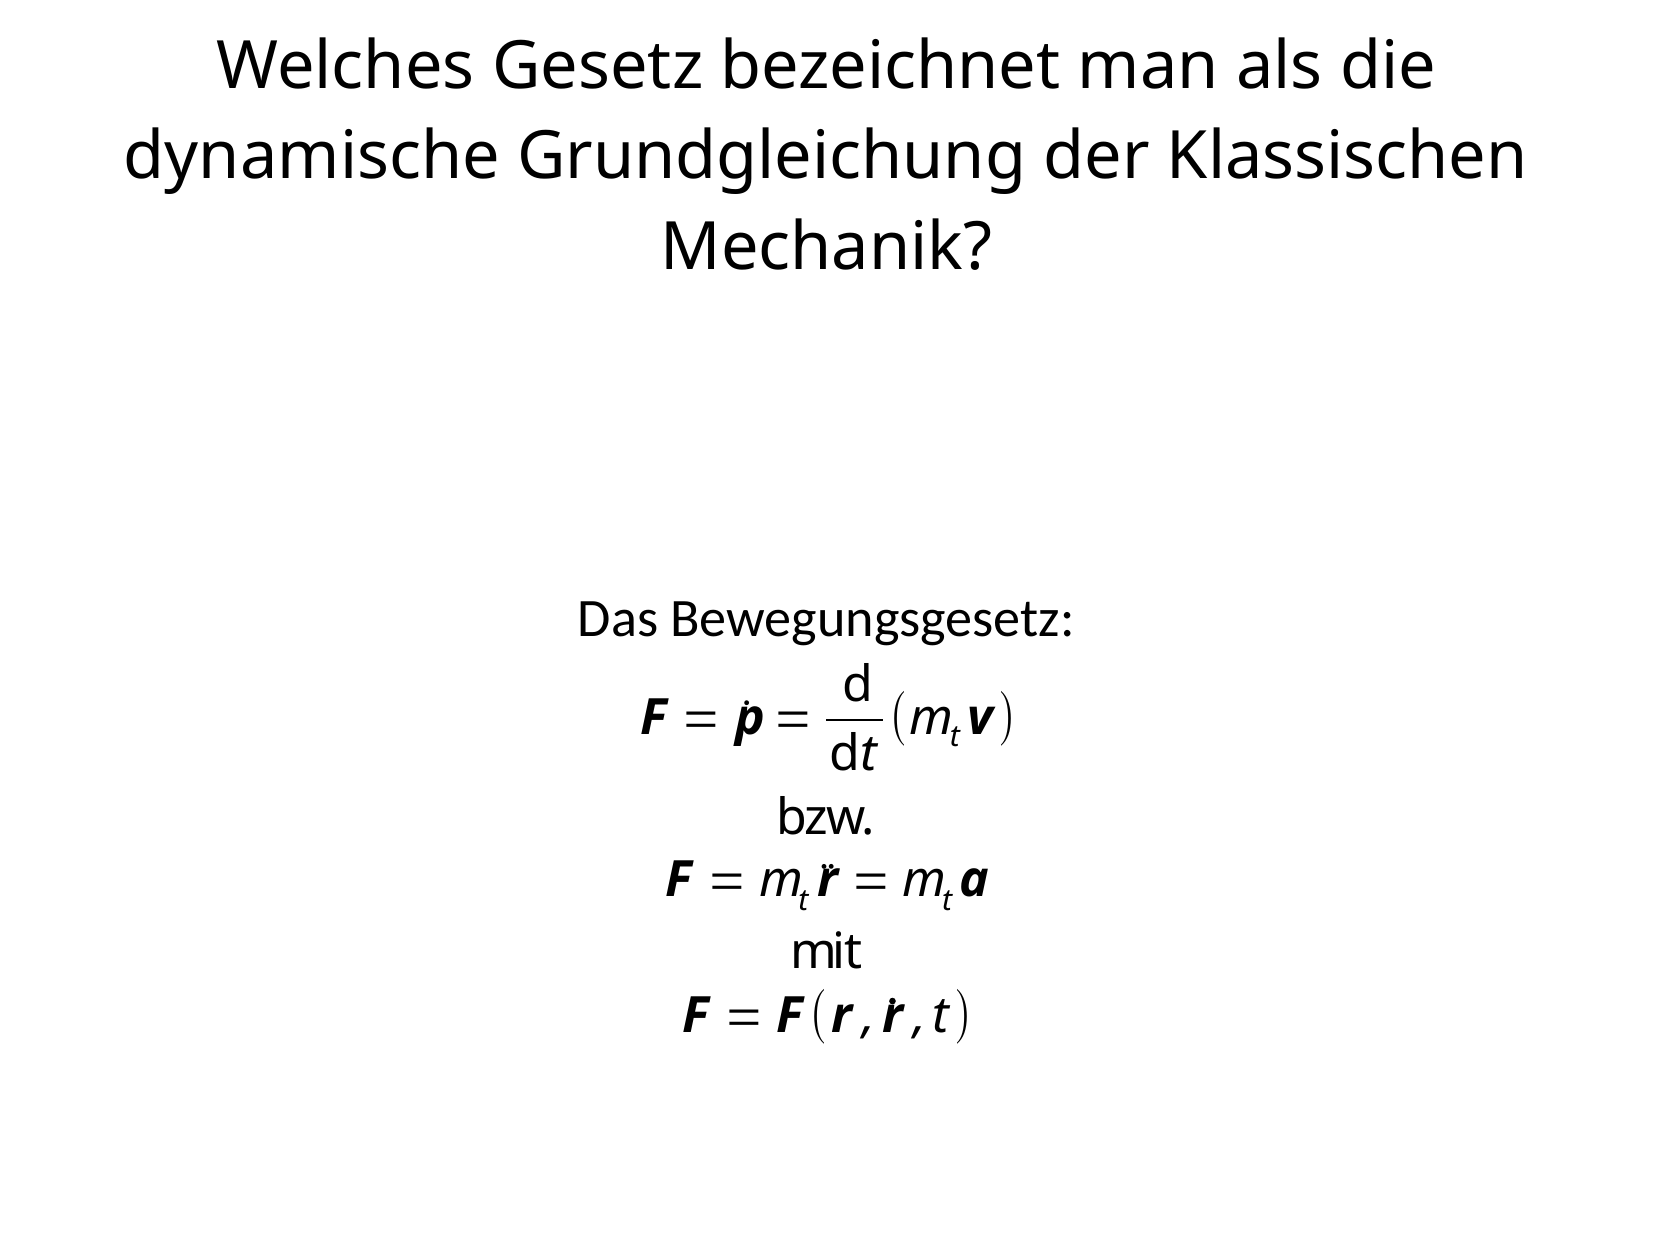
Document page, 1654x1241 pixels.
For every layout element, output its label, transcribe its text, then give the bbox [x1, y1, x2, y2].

title Welches Gesetz bezeichnet man als die dynamische Grundgleichung der Klassischen Mechanik? [82, 19, 1571, 287]
chart [632, 654, 1021, 1047]
subtitle Das Bewegungsgesetz: [82, 290, 1571, 1010]
